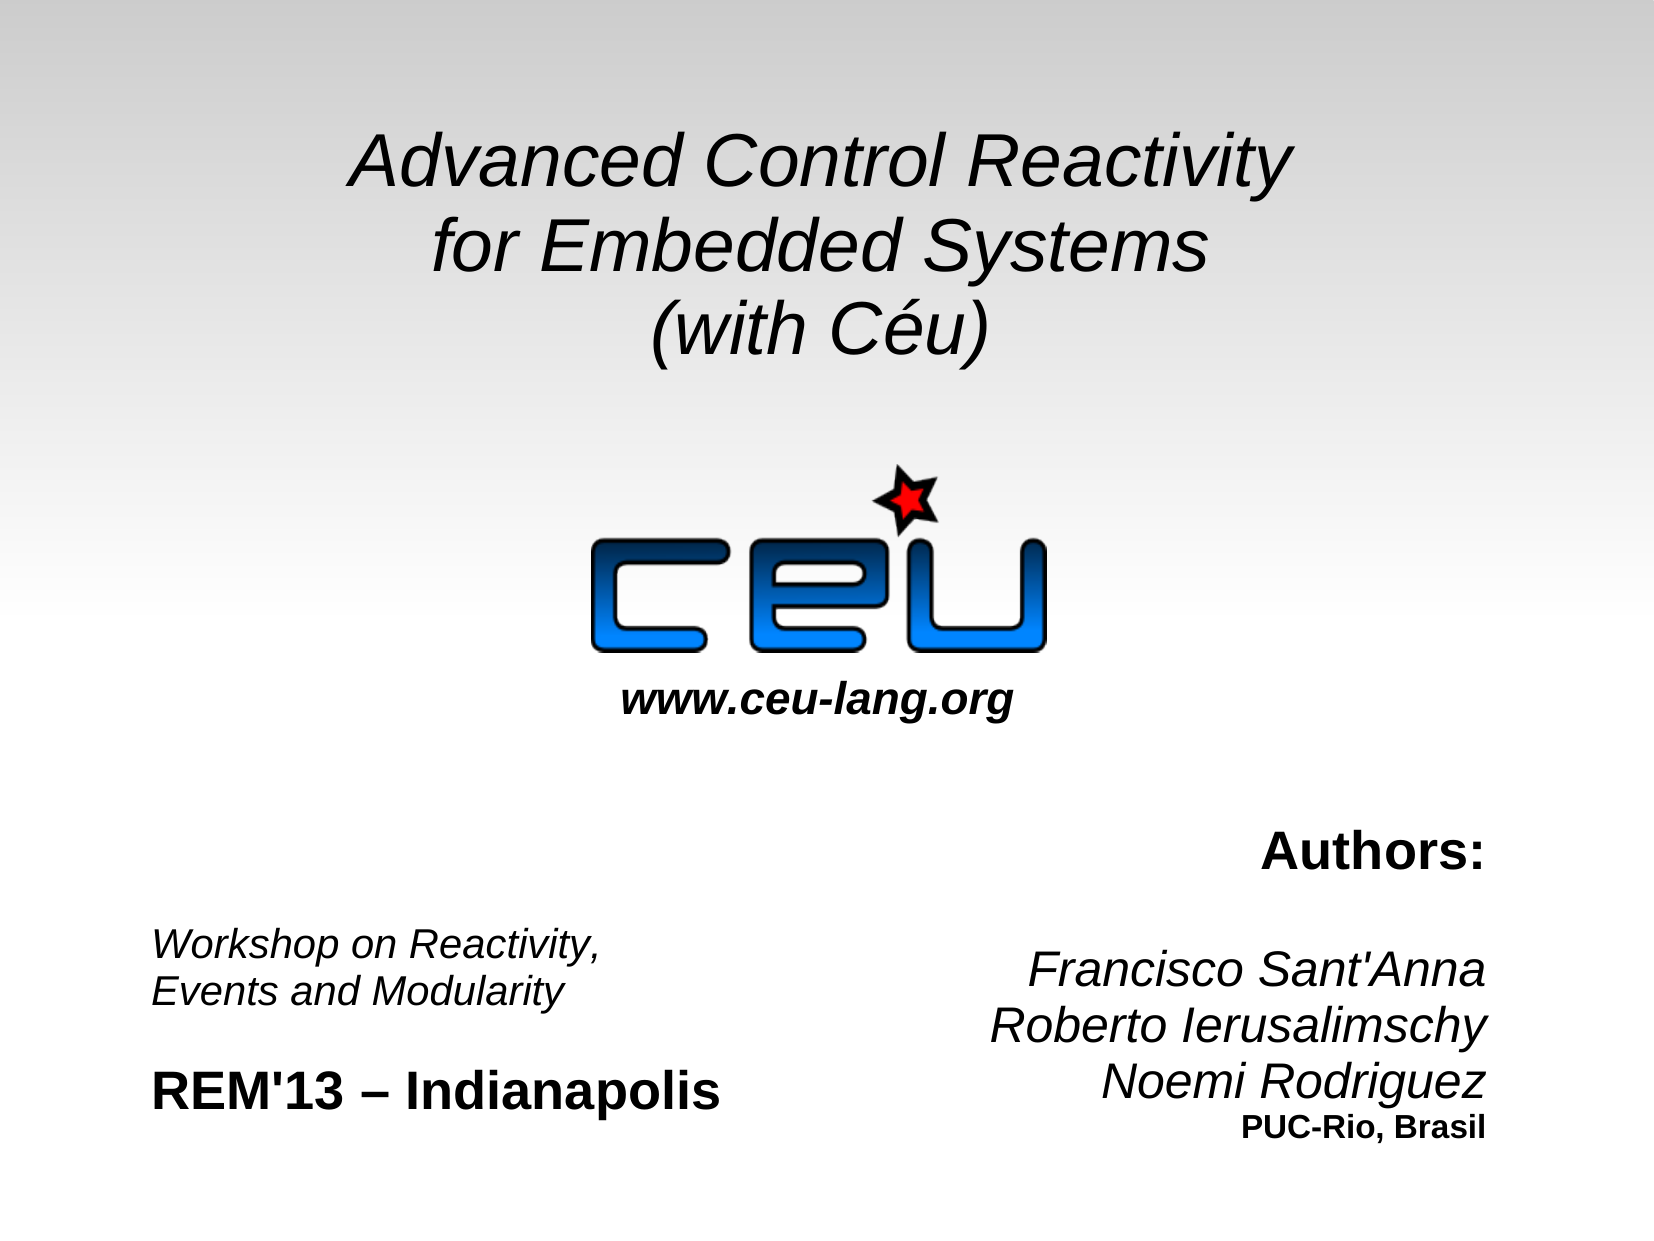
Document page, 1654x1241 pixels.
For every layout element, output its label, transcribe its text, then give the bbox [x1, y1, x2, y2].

subtitle Advanced Control Reactivity for Embedded Systems (with Céu) [76, 12, 1565, 478]
text_box Authors: Francisco Sant'Anna Roberto Ierusalimschy Noemi Rodriguez PUC-Rio, Brasil [974, 812, 1530, 1154]
text_box www.ceu-lang.org [555, 665, 1081, 733]
picture [591, 464, 1047, 653]
text_box Workshop on Reactivity, Events and Modularity REM'13 – Indianapolis [136, 913, 849, 1129]
